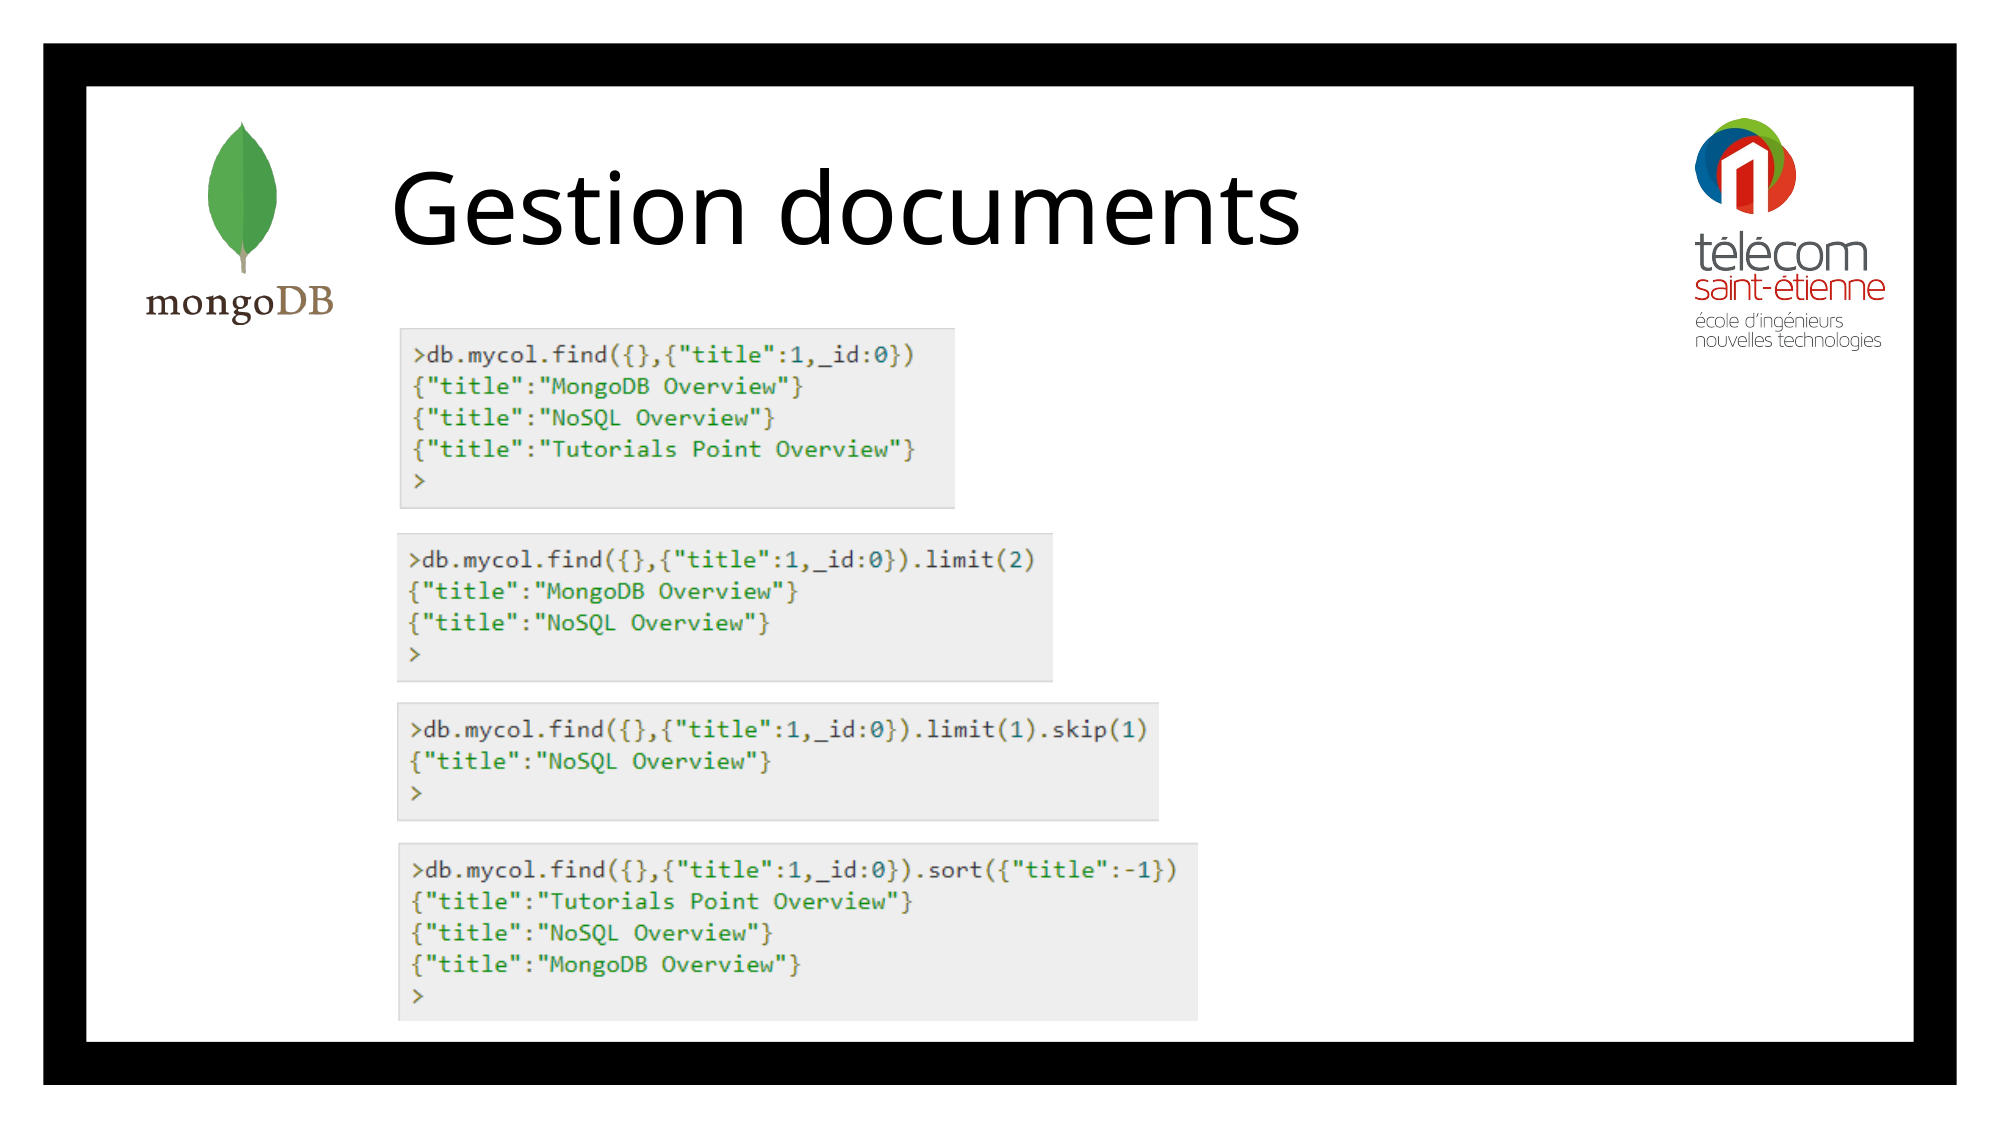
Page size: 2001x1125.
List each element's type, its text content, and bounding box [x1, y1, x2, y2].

picture [397, 328, 955, 509]
picture [145, 121, 333, 325]
picture [397, 701, 1159, 823]
picture [1715, 134, 1730, 138]
picture [397, 533, 1053, 684]
title Gestion documents [369, 138, 1849, 304]
picture [1695, 118, 1885, 351]
picture [397, 840, 1198, 1021]
